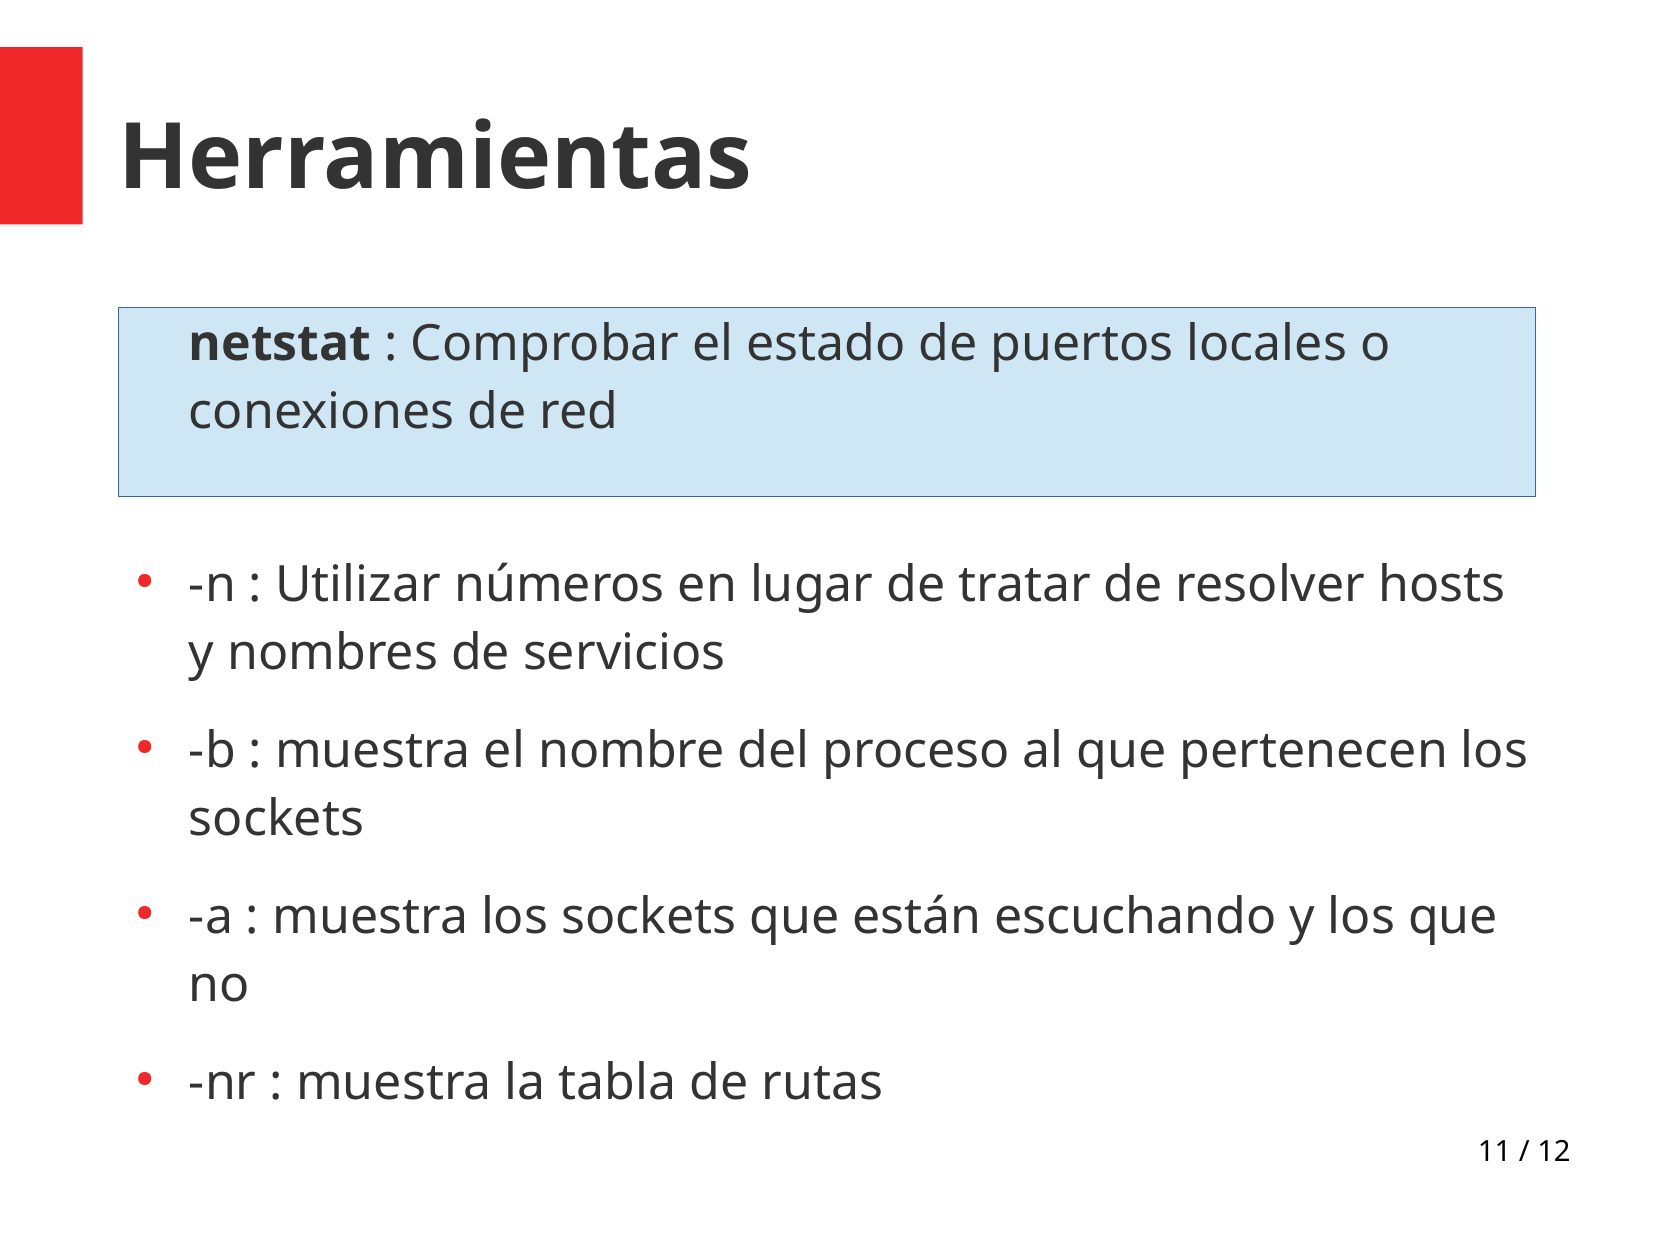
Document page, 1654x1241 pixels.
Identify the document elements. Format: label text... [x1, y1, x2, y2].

list netstat : Comprobar el estado de puertos locales o conexiones de red [118, 307, 1536, 497]
list -n : Utilizar números en lugar de tratar de resolver hosts y nombres de servicios -b : muestra el nombre del proceso al que pertenecen los sockets -a : muestra los sockets que están escuchando y los que no -nr : muestra la tabla de rutas [118, 547, 1536, 1016]
title Herramientas [118, 49, 1571, 257]
